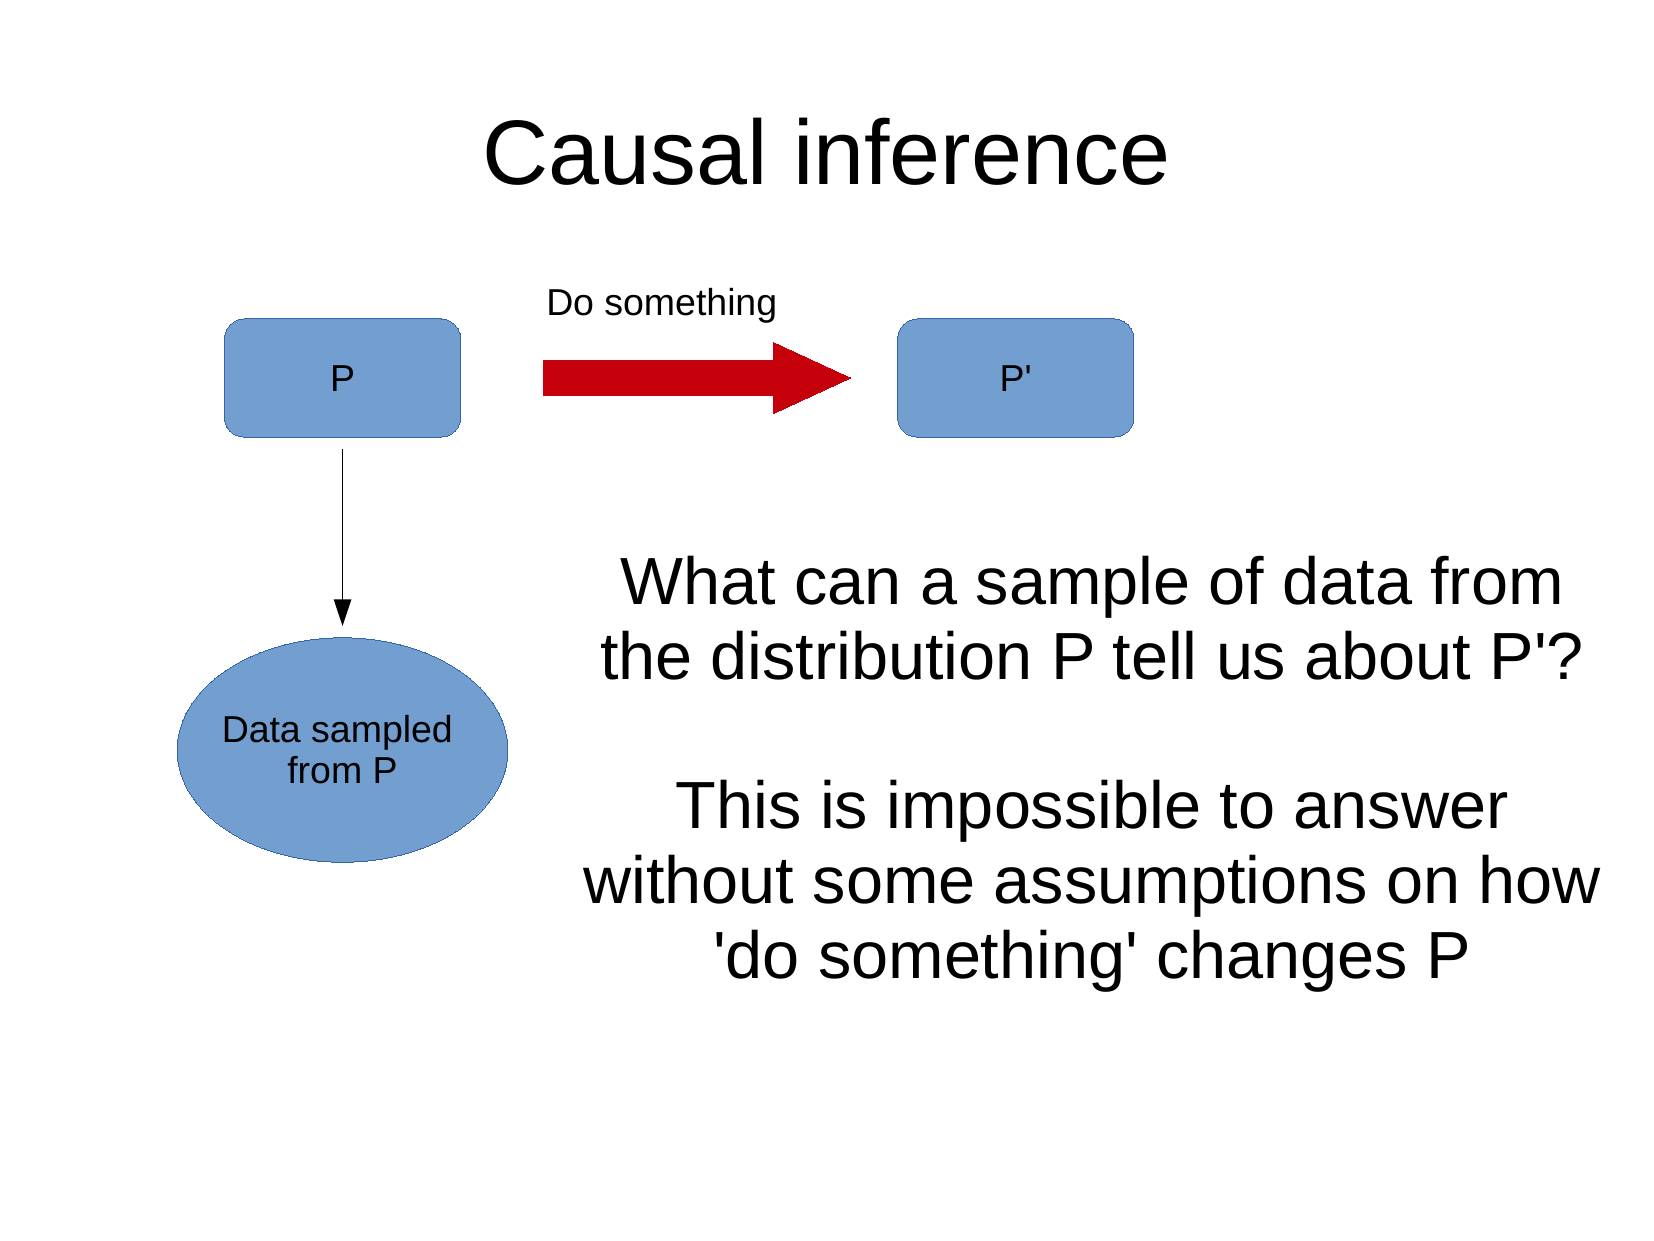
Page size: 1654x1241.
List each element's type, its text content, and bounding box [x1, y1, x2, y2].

text_box P [224, 318, 461, 438]
text_box P' [897, 318, 1134, 438]
text_box [543, 342, 851, 414]
title Causal inference [82, 49, 1571, 257]
text_box Do something [531, 273, 886, 331]
text_box Data sampled from P [177, 637, 508, 863]
subtitle What can a sample of data from the distribution P tell us about P'? This is impossible to answer without some assumptions on how 'do something' changes P [578, 544, 1607, 993]
